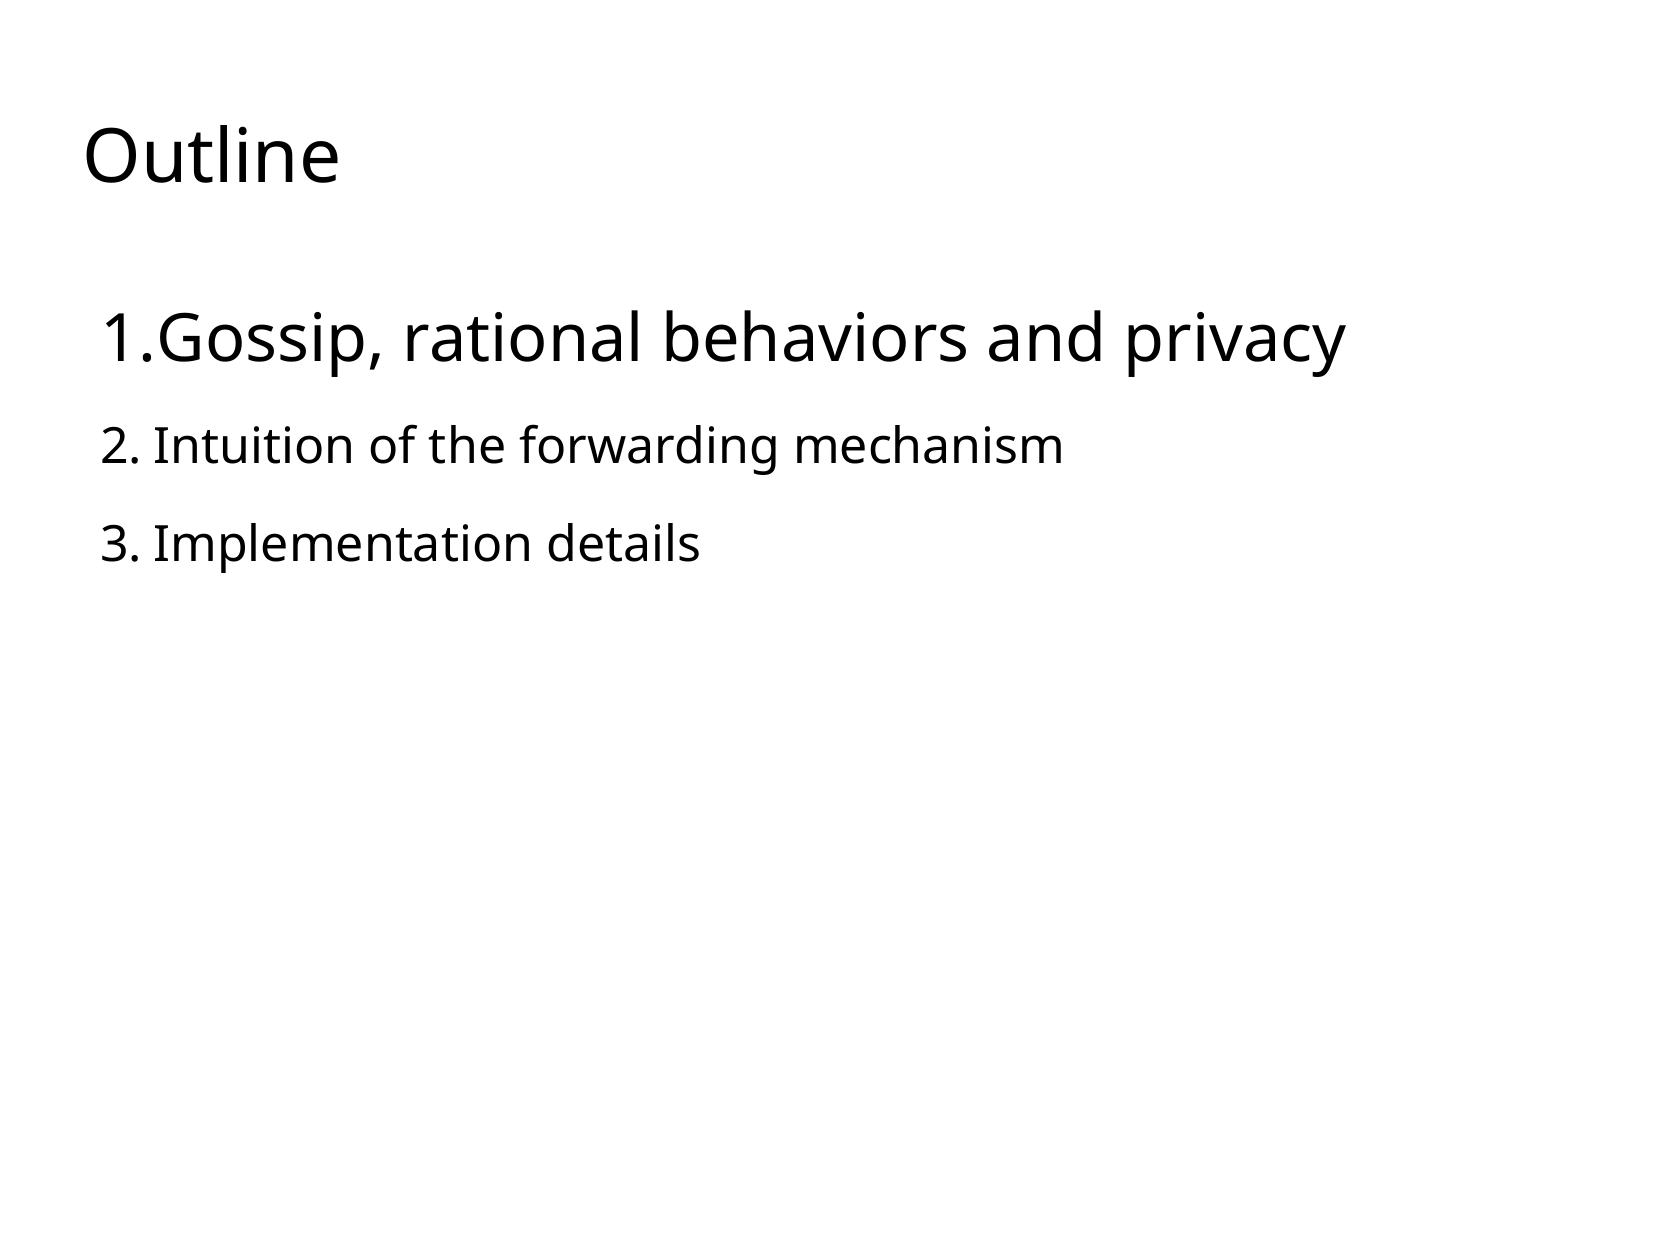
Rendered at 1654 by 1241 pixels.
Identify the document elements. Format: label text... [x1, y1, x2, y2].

title Outline [82, 49, 1571, 257]
list Gossip, rational behaviors and privacy Intuition of the forwarding mechanism Implementation details [82, 290, 1538, 1010]
